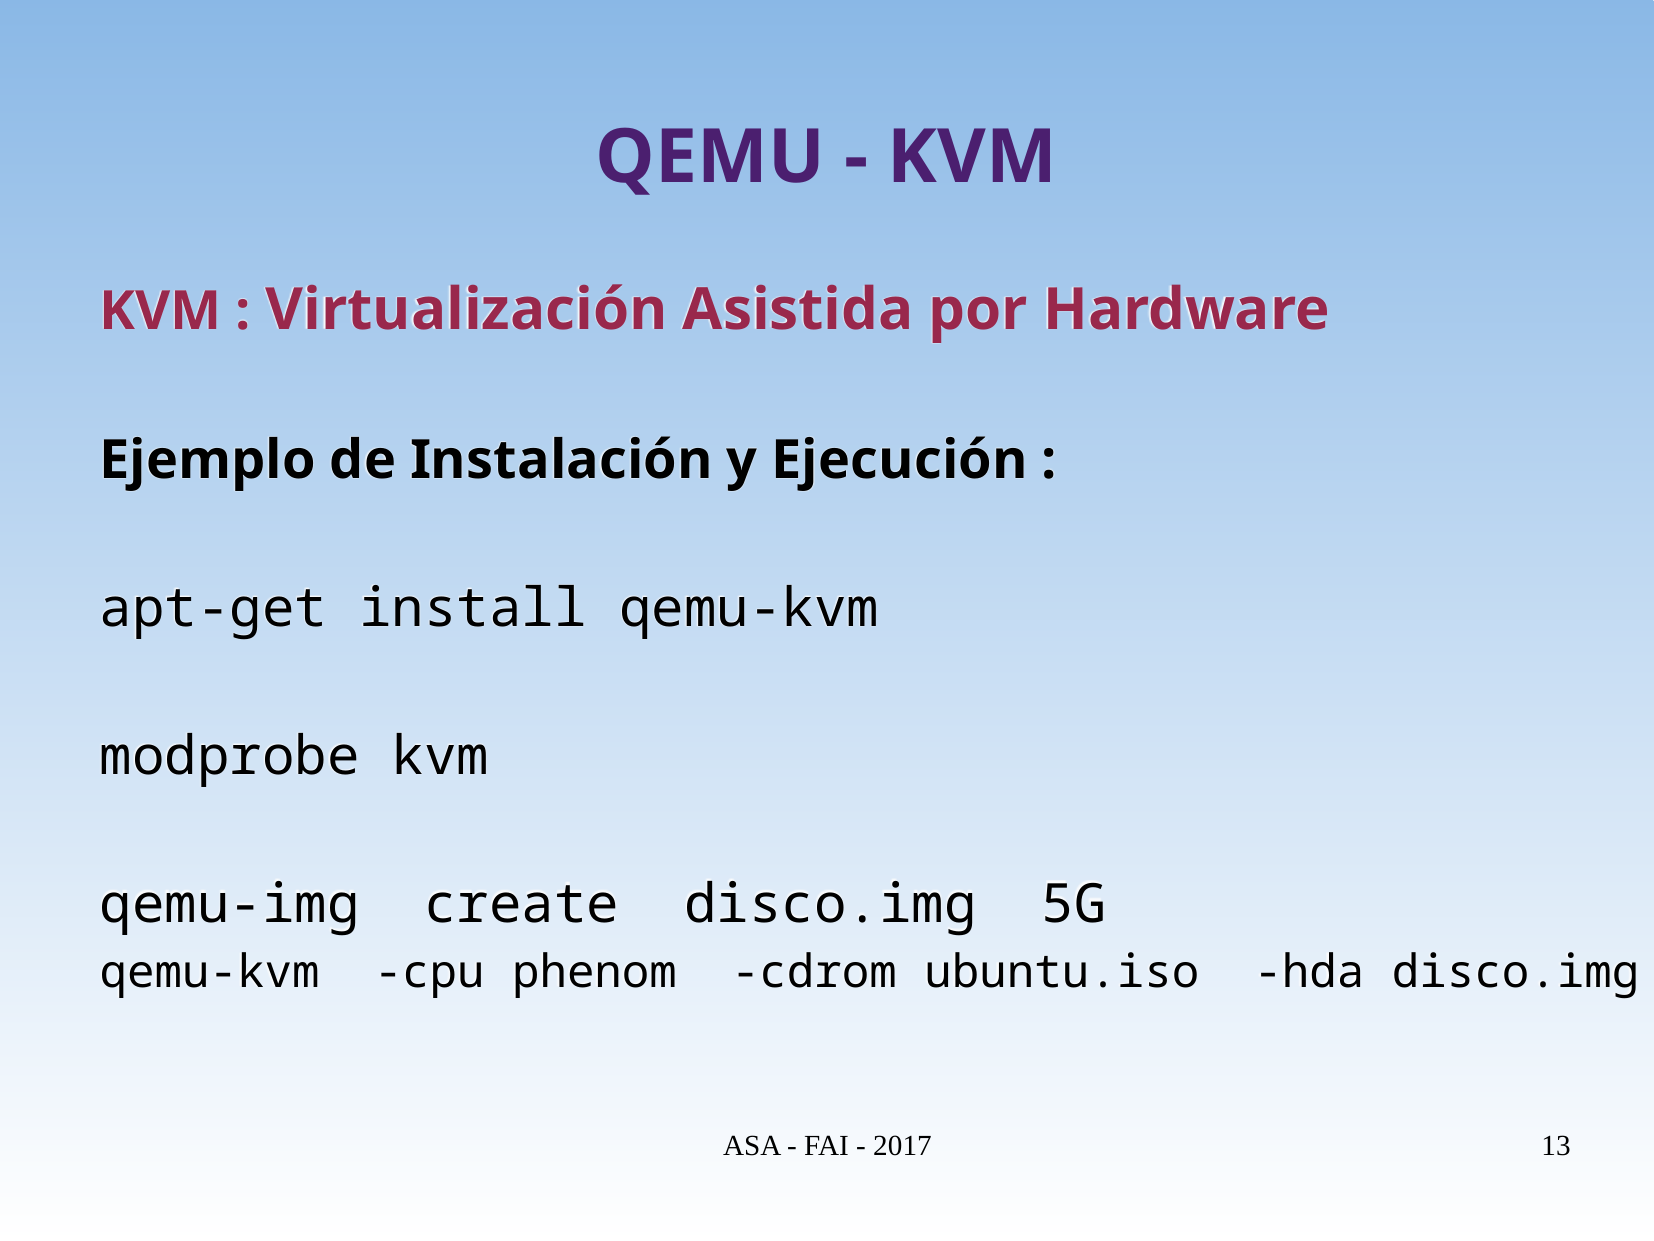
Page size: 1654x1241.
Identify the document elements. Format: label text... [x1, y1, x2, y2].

title QEMU - KVM [82, 49, 1571, 257]
text_box KVM : Virtualización Asistida por Hardware Ejemplo de Instalación y Ejecución : apt-get install qemu-kvm modprobe kvm qemu-img create disco.img 5G qemu-kvm -cpu phenom -cdrom ubuntu.iso -hda disco.img [84, 260, 1654, 994]
